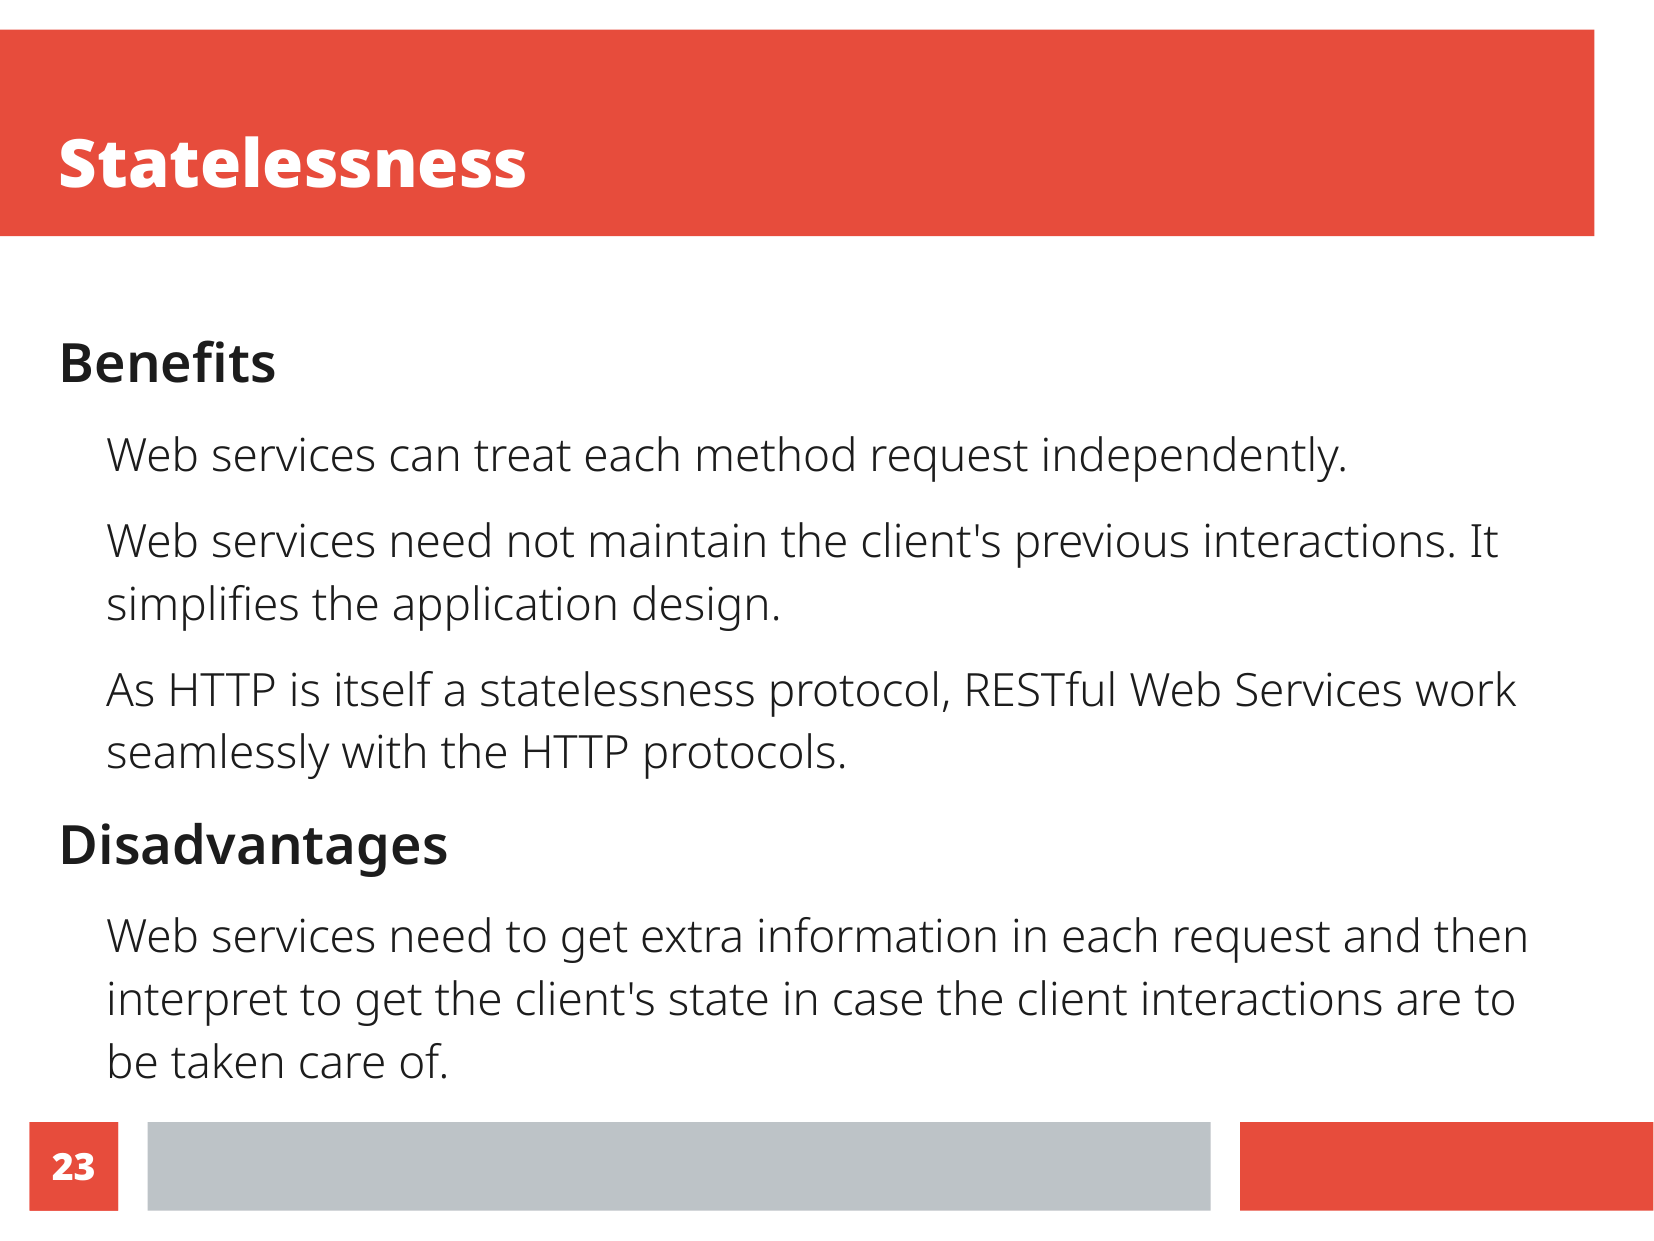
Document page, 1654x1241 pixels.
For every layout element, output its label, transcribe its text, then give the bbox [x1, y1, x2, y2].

list Benefits Web services can treat each method request independently. Web services need not maintain the client's previous interactions. It simplifies the application design. As HTTP is itself a statelessness protocol, RESTful Web Services work seamlessly with the HTTP protocols. Disadvantages Web services need to get extra information in each request and then interpret to get the client's state in case the client interactions are to be taken care of. [59, 324, 1565, 1093]
title Statelessness [59, 59, 1595, 207]
